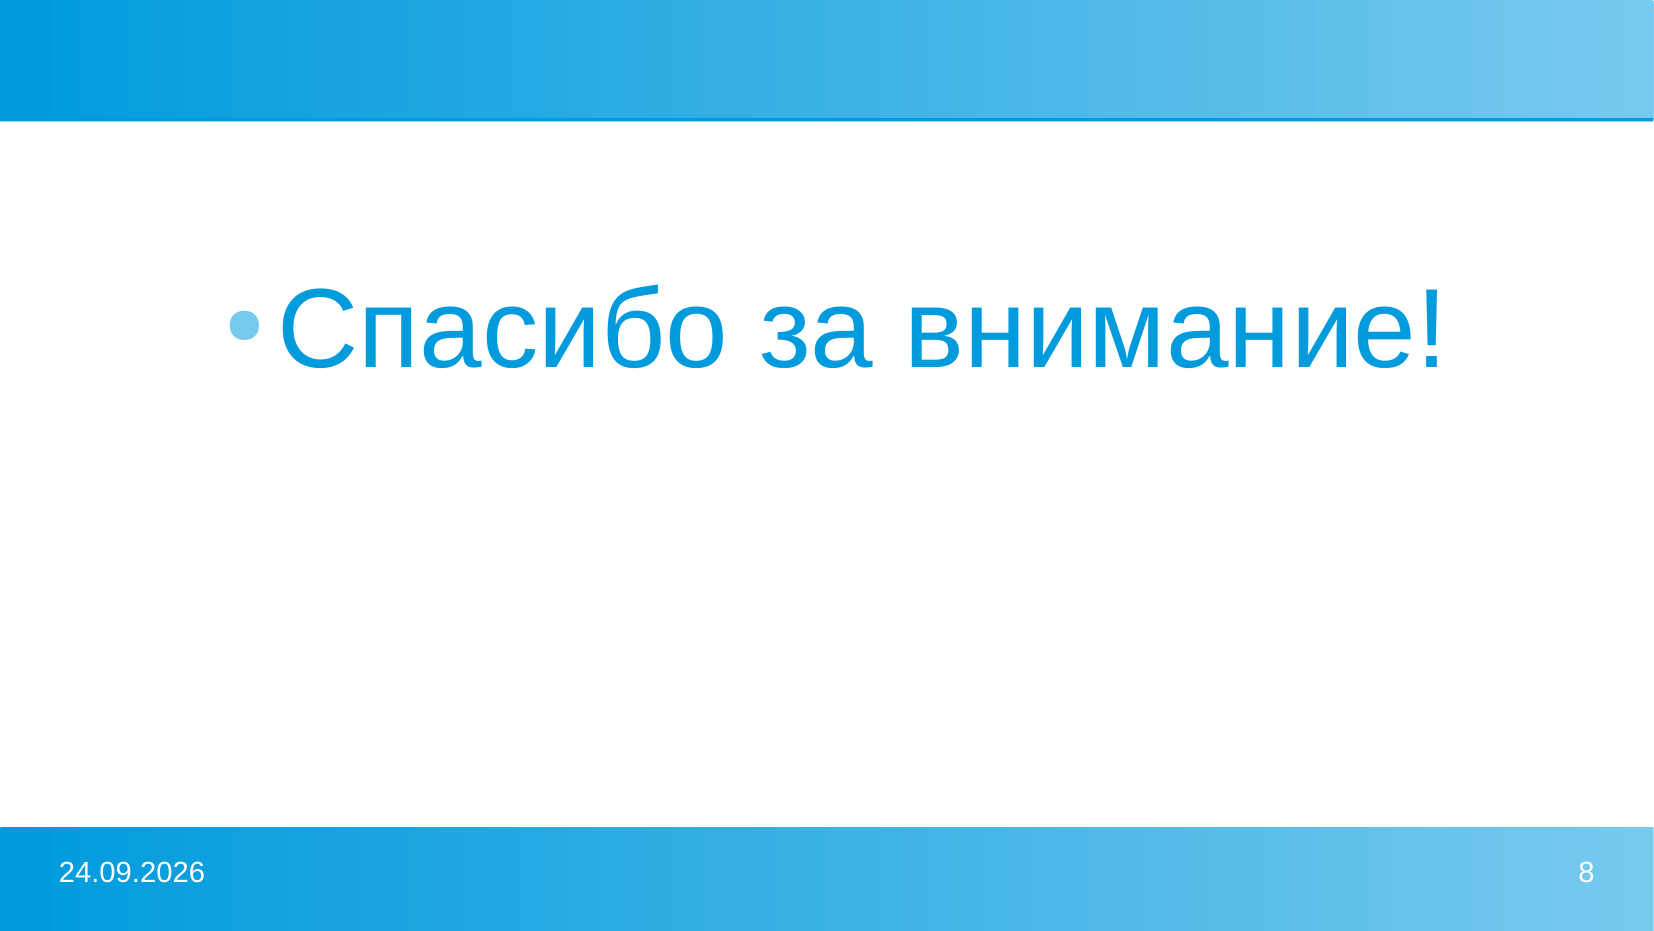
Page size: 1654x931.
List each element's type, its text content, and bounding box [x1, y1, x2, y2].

list Спасибо за внимание! [206, 265, 1654, 857]
